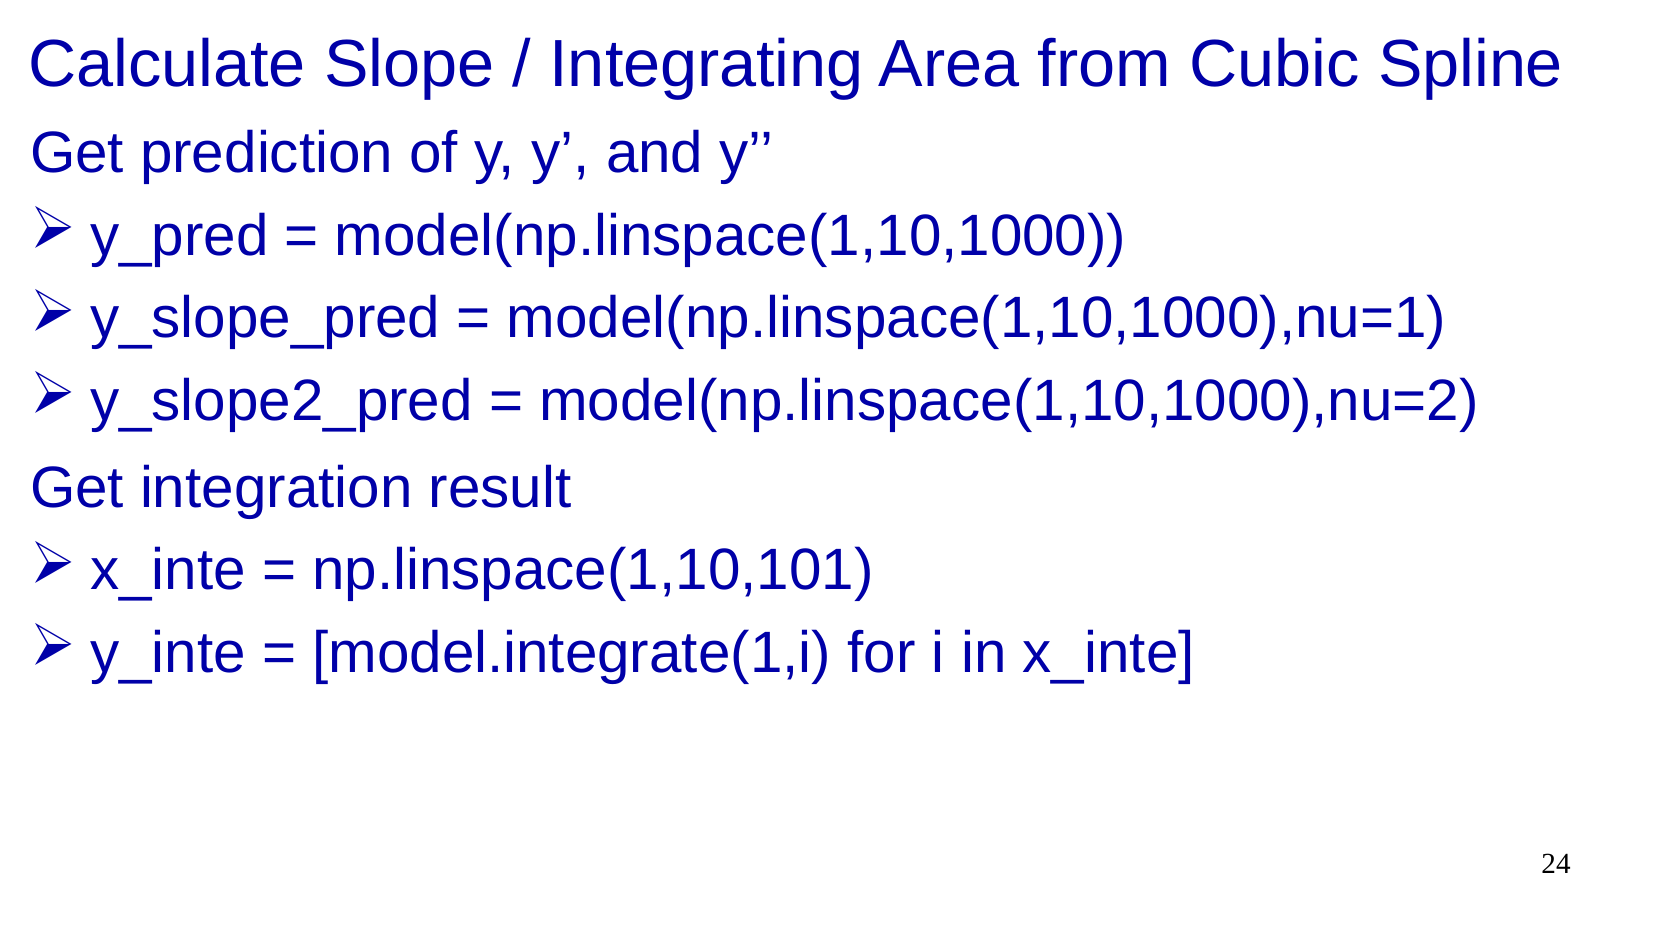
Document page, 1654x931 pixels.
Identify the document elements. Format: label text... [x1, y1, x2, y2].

title Calculate Slope / Integrating Area from Cubic Spline [28, 21, 1626, 106]
list Get prediction of y, y’, and y’’ y_pred = model(np.linspace(1,10,1000)) y_slope_pred = model(np.linspace(1,10,1000),nu=1) y_slope2_pred = model(np.linspace(1,10,1000),nu=2) Get integration result x_inte = np.linspace(1,10,101) y_inte = [model.integrate(1,i) for i in x_inte] [30, 120, 1645, 916]
